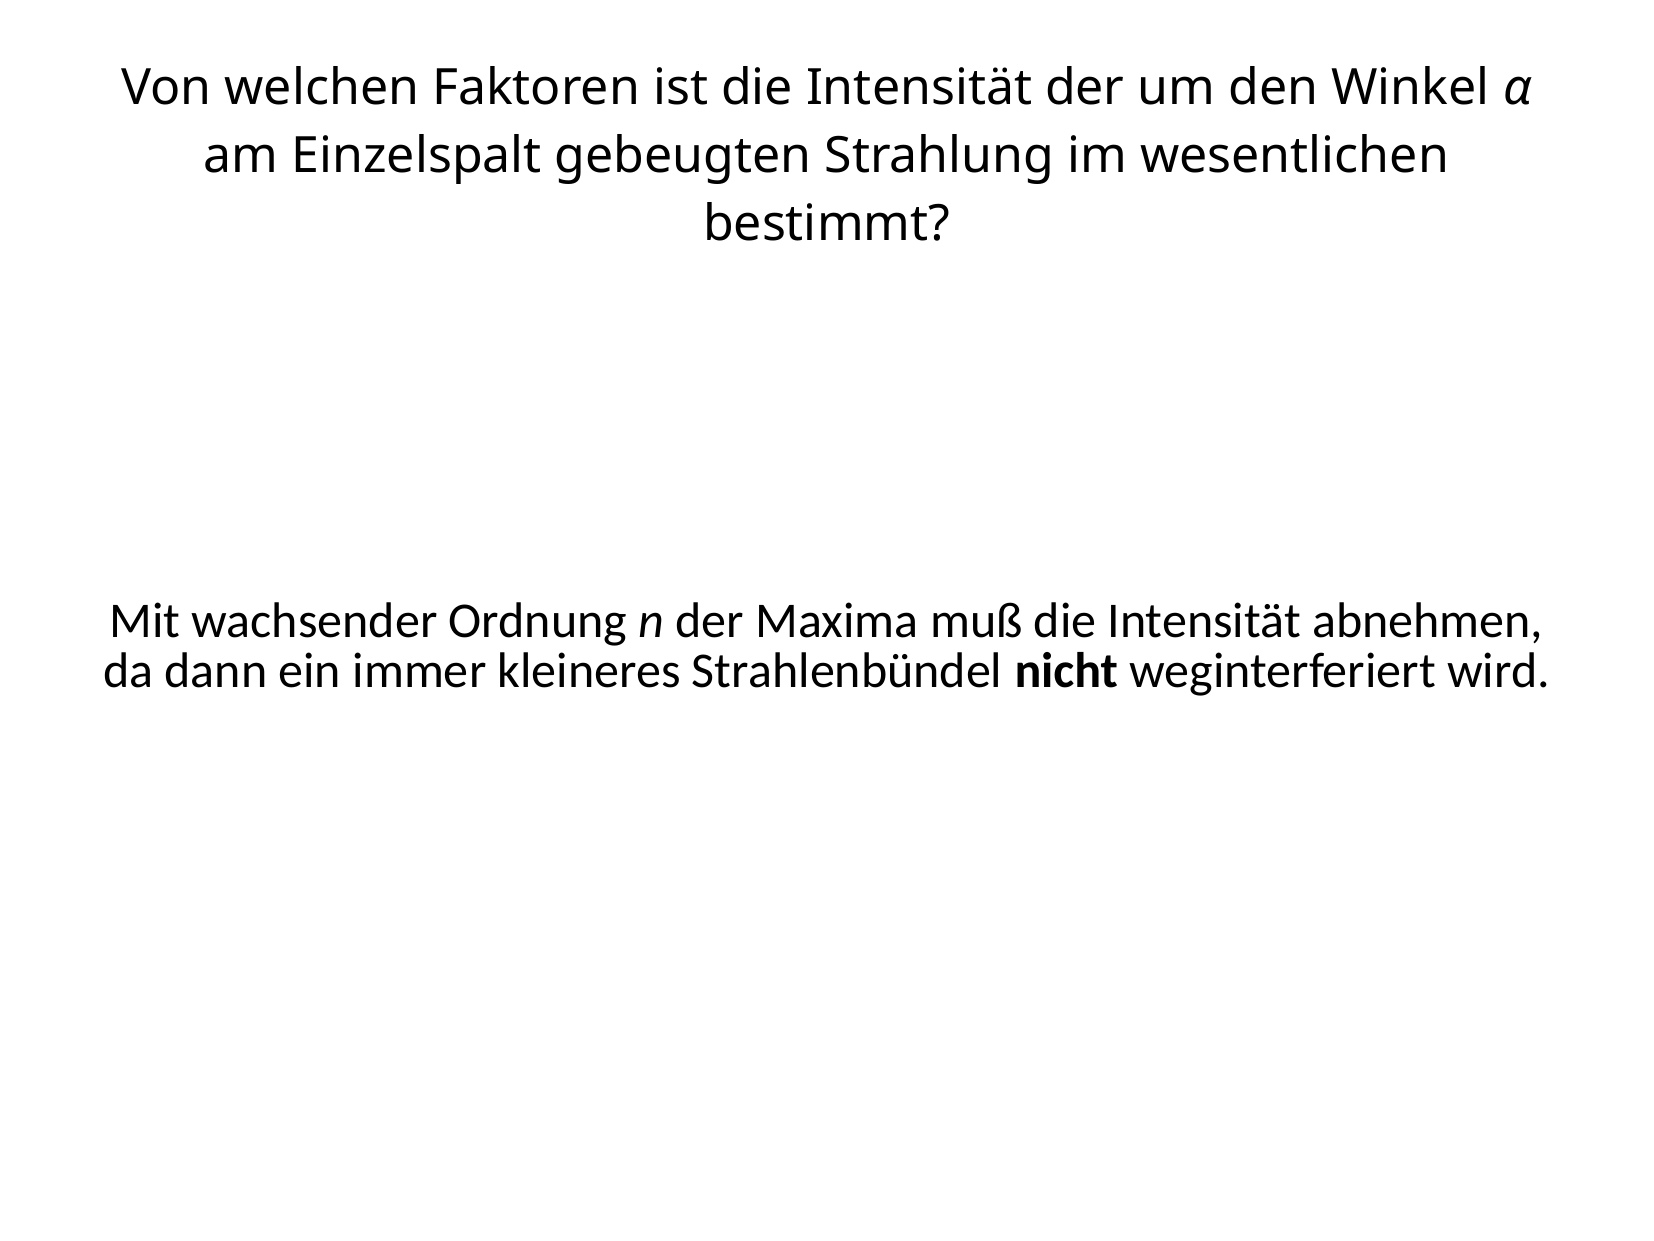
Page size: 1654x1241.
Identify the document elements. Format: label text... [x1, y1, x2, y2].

subtitle Mit wachsender Ordnung n der Maxima muß die Intensität abnehmen, da dann ein immer kleineres Strahlenbündel nicht weginterferiert wird. [82, 290, 1571, 1010]
title Von welchen Faktoren ist die Intensität der um den Winkel α am Einzelspalt gebeugten Strahlung im wesentlichen bestimmt? [82, 49, 1571, 257]
